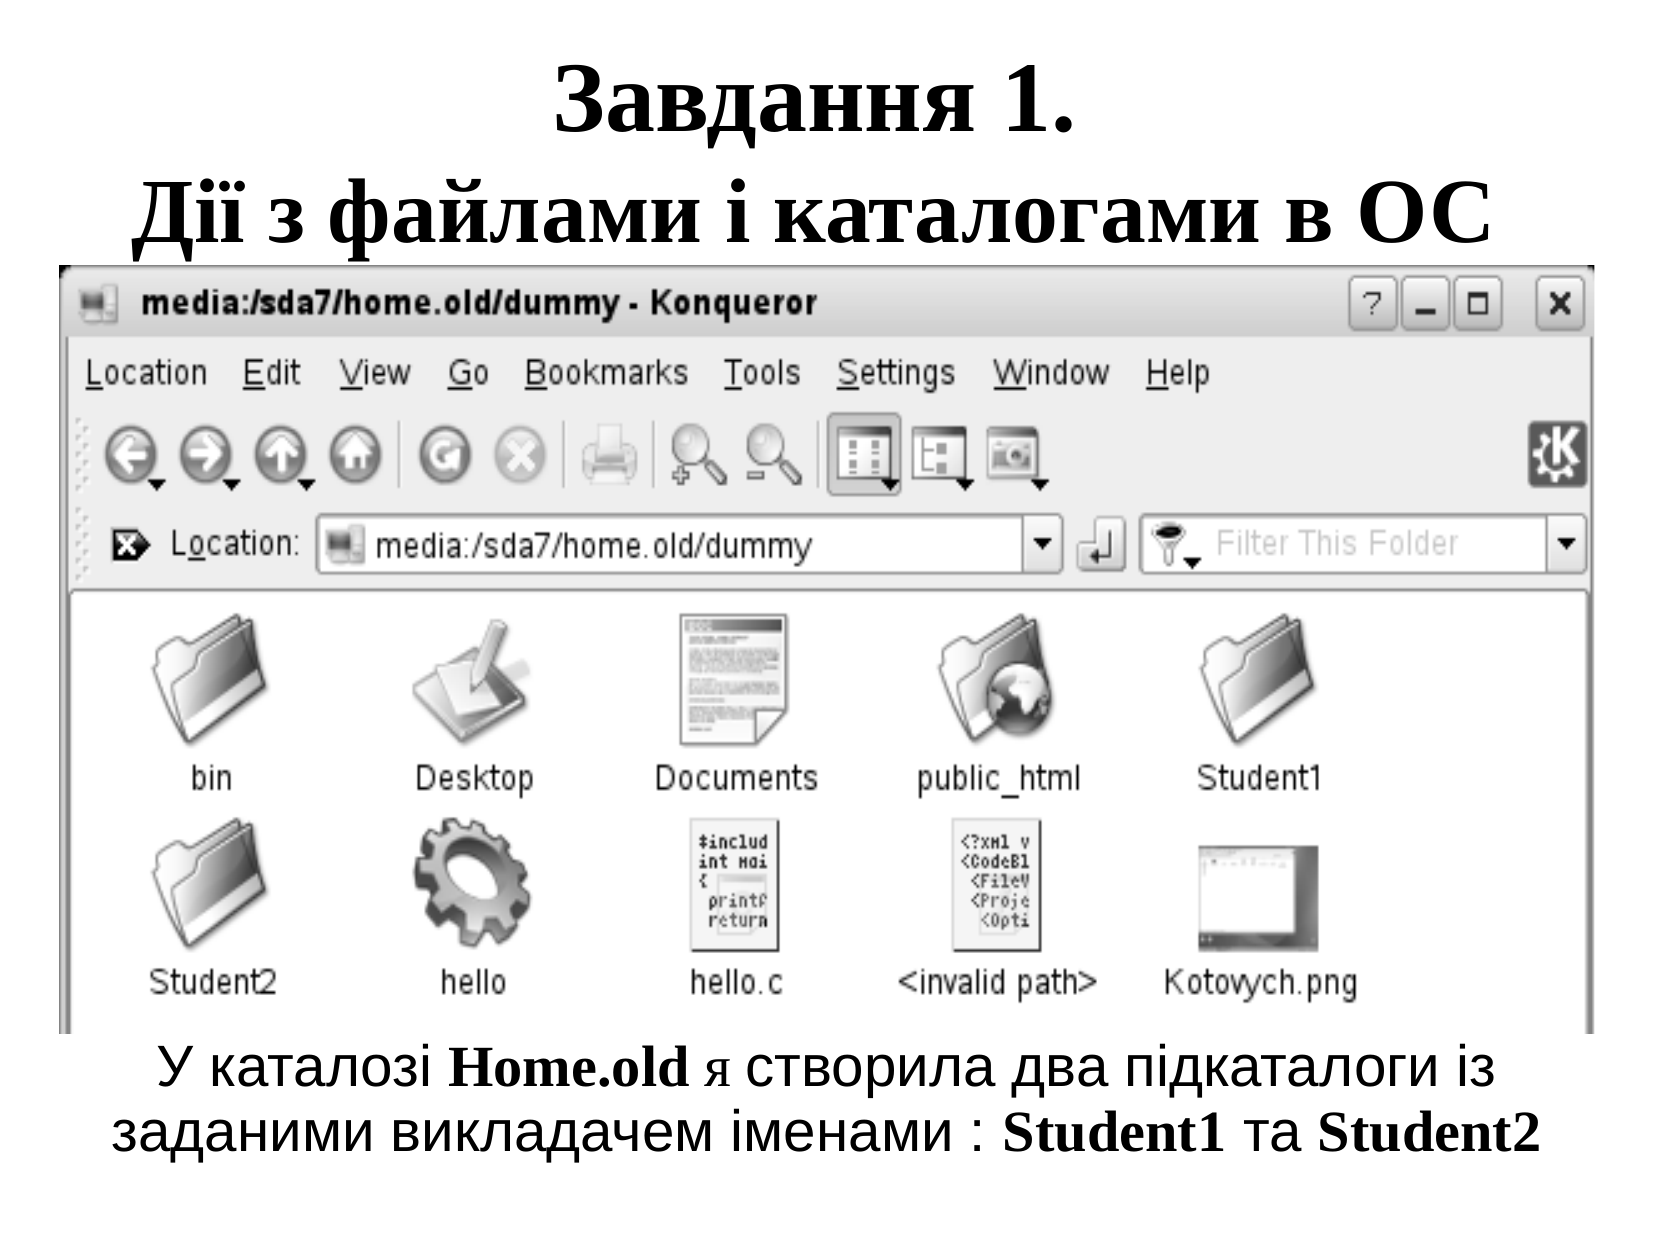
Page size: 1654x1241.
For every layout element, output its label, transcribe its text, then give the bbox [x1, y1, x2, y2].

list У каталозі Home.old я створила два підкаталоги із заданими викладачем іменами : Student1 та Student2 [59, 1034, 1595, 1198]
title Завдання 1. Дії з файлами і каталогами в ОС [82, 42, 1571, 264]
picture [59, 265, 1595, 1034]
